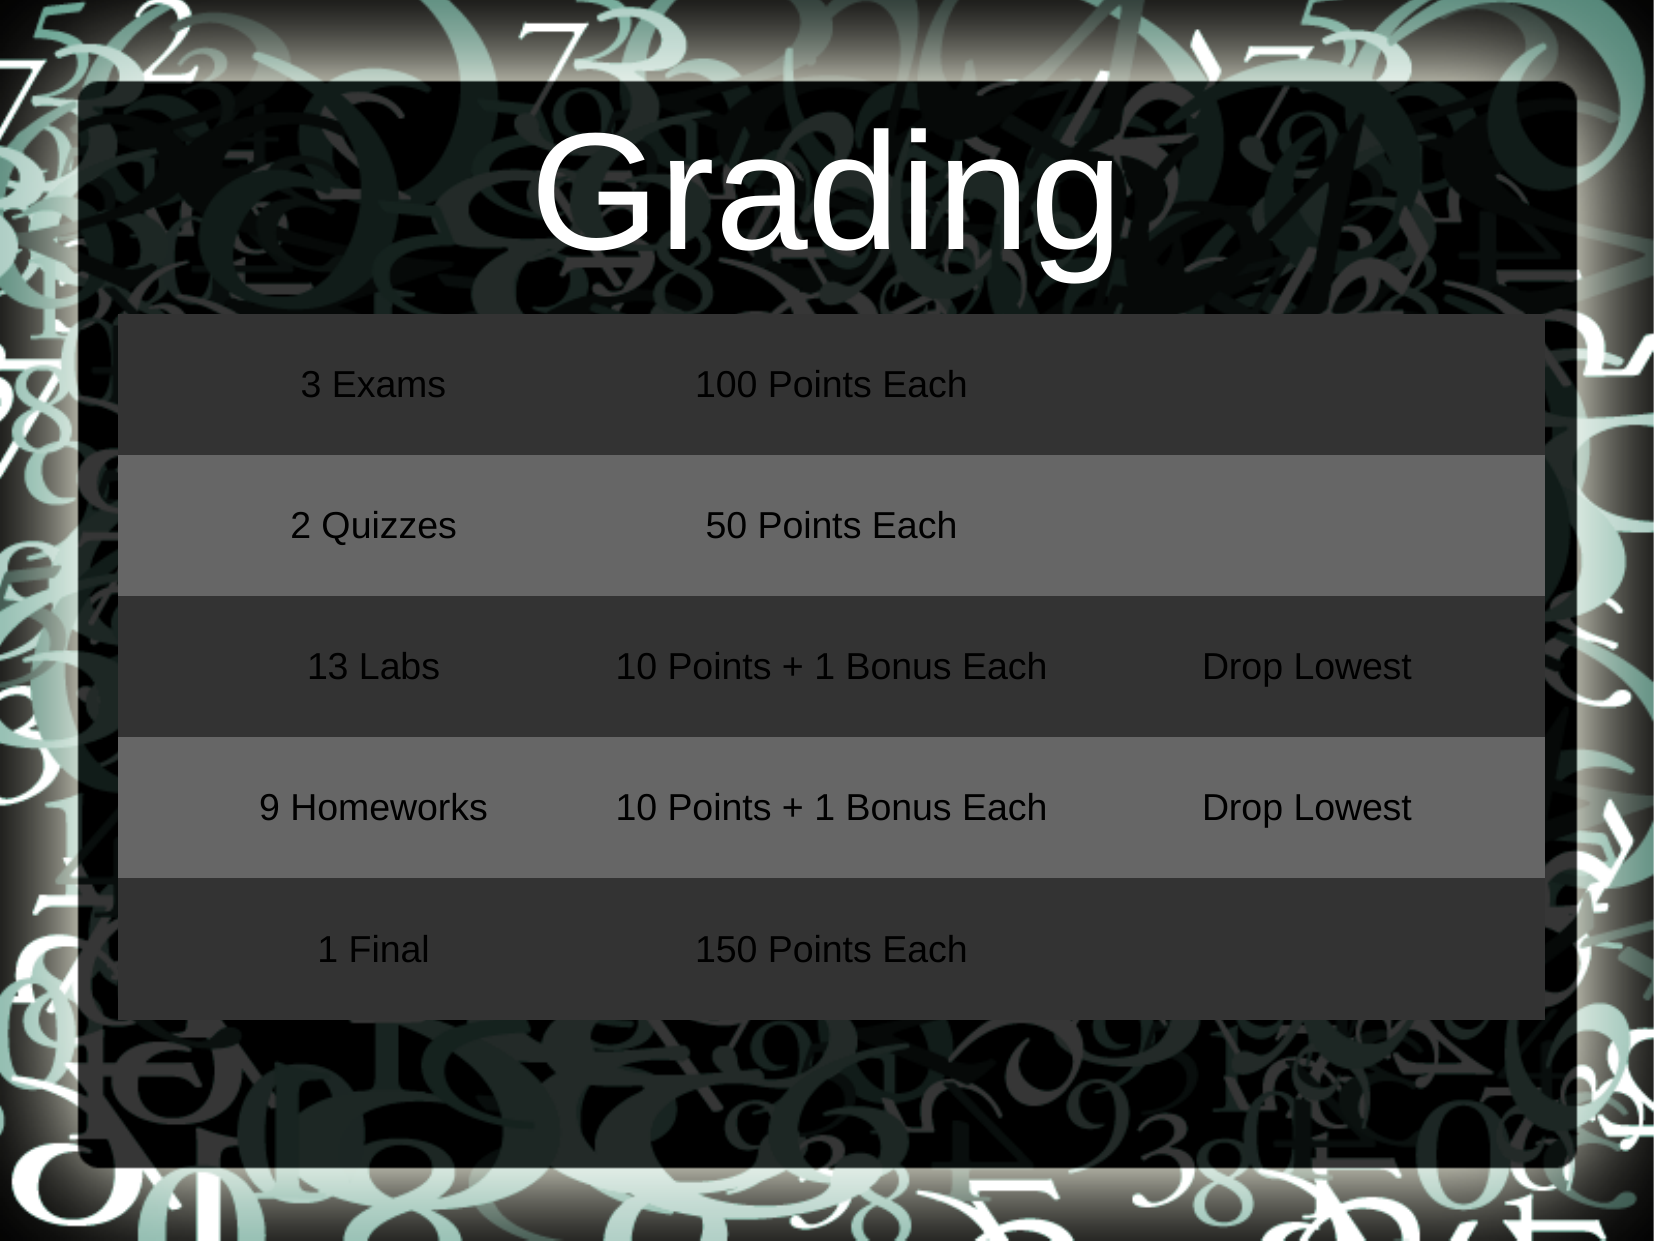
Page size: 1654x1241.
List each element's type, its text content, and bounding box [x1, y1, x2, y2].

picture [0, 0, 1654, 1241]
table_cell 50 Points Each [594, 455, 1069, 596]
table_cell [1069, 878, 1545, 1020]
table_cell 13 Labs [118, 596, 594, 737]
table_cell 9 Homeworks [118, 737, 594, 878]
table_cell Drop Lowest [1069, 596, 1545, 737]
table_header 100 Points Each [594, 314, 1069, 455]
table_cell Drop Lowest [1069, 737, 1545, 878]
title Grading [82, 88, 1571, 296]
table_cell 150 Points Each [594, 878, 1069, 1020]
table_cell 1 Final [118, 878, 594, 1020]
table_cell [1069, 455, 1545, 596]
table_header [1069, 314, 1545, 455]
table_cell 10 Points + 1 Bonus Each [594, 596, 1069, 737]
table_header 3 Exams [118, 314, 594, 455]
table_cell 10 Points + 1 Bonus Each [594, 737, 1069, 878]
table_cell 2 Quizzes [118, 455, 594, 596]
